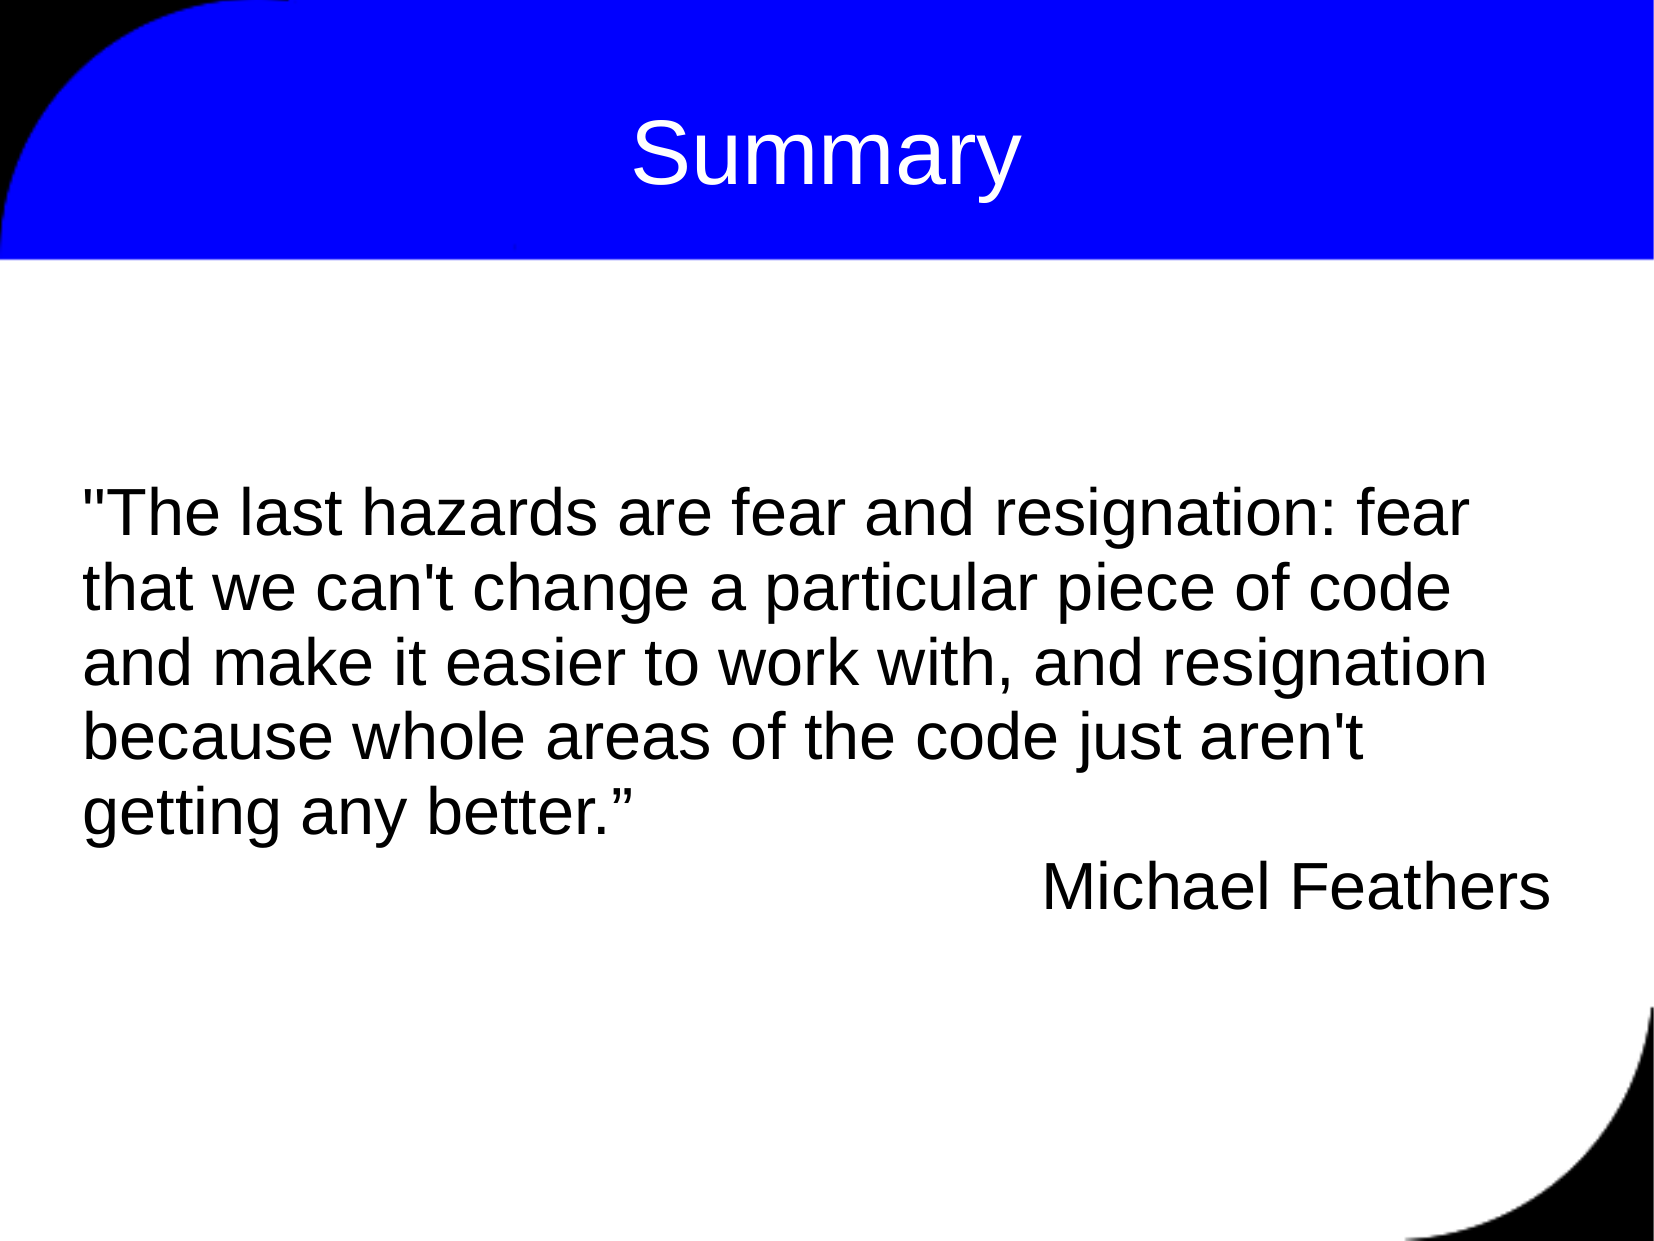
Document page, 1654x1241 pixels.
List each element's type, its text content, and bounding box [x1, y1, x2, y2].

picture [0, 0, 1654, 1241]
title Summary [82, 56, 1571, 250]
subtitle "The last hazards are fear and resignation: fear that we can't change a particular piece of code and make it easier to work with, and resignation because whole areas of the code just aren't getting any better.” Michael Feathers [82, 297, 1571, 1102]
